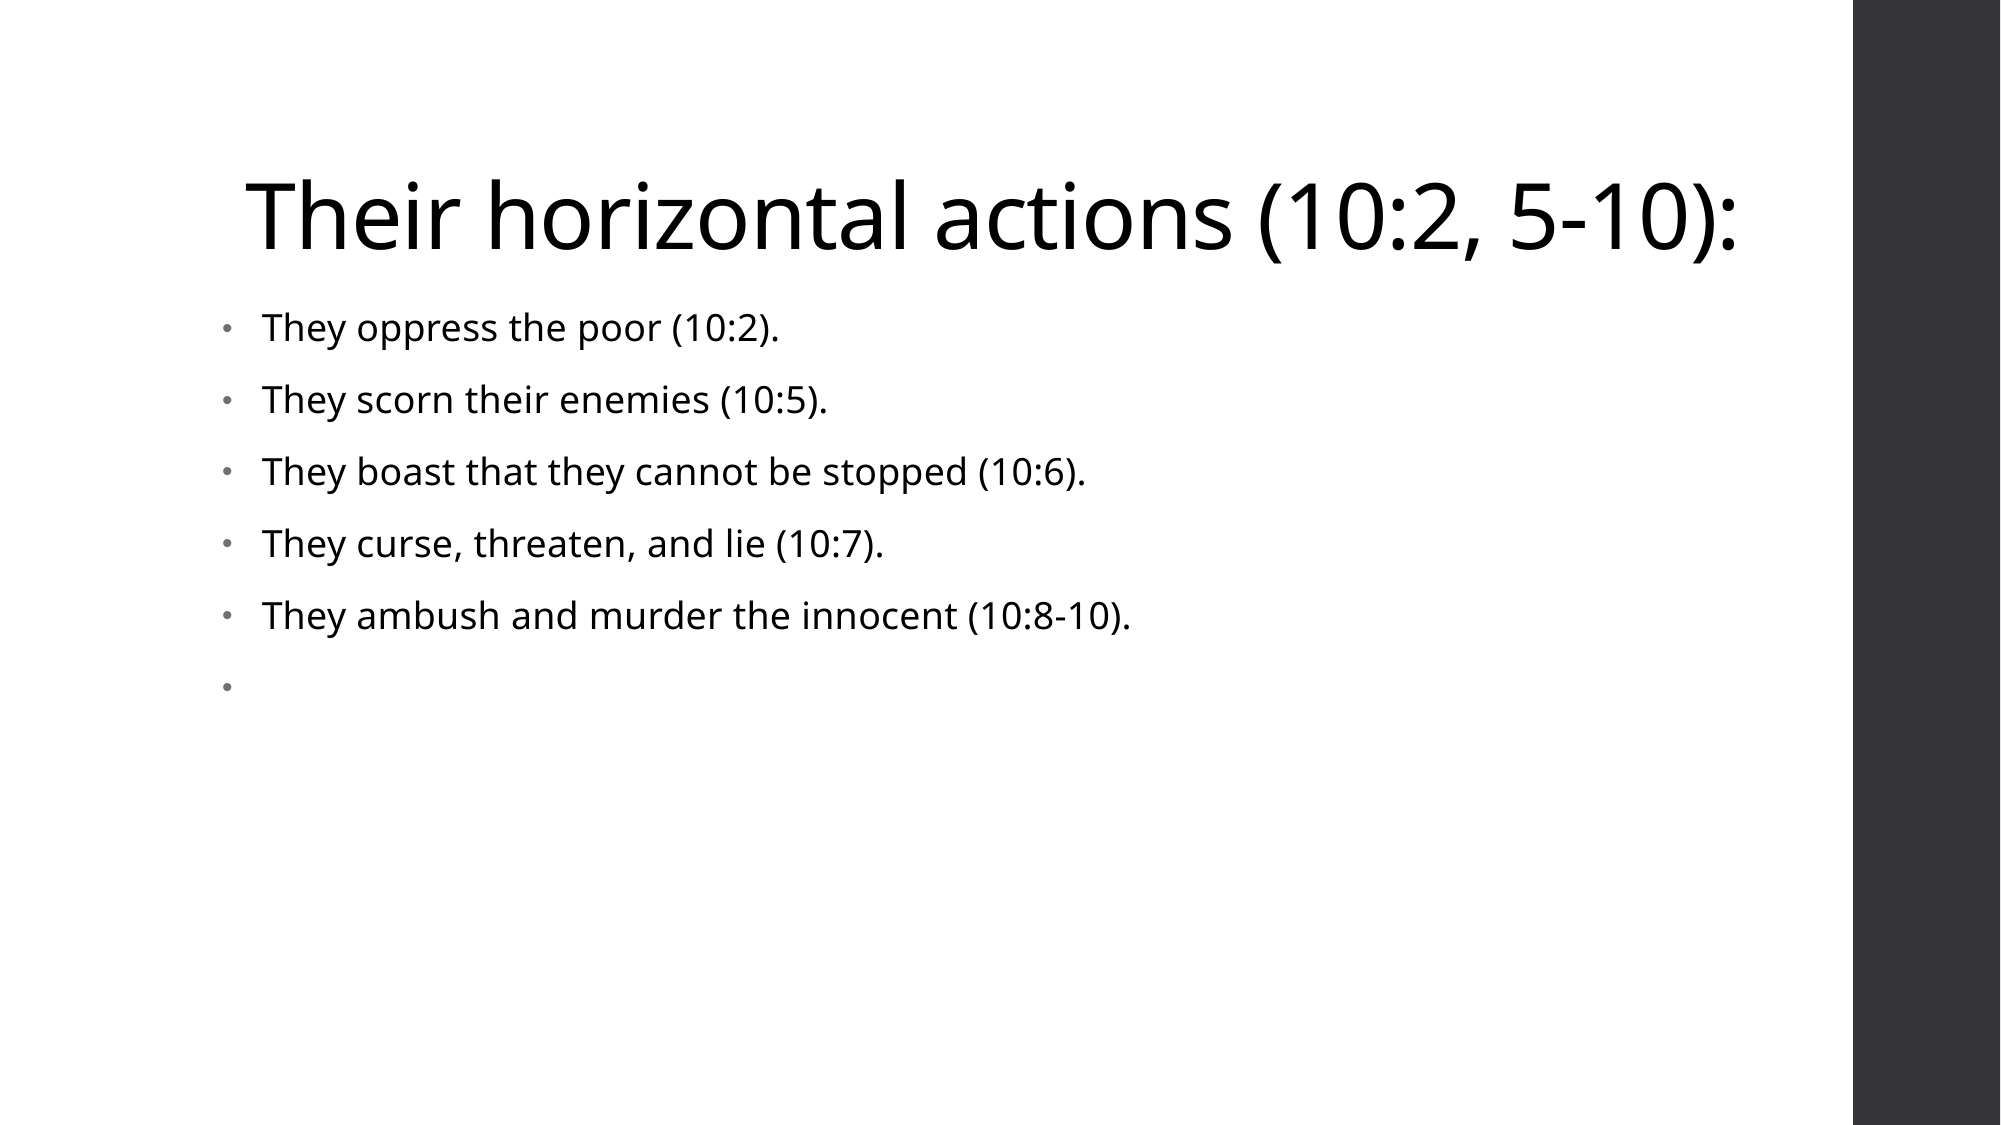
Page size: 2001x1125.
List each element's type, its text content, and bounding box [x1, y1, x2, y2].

list They oppress the poor (10:2). They scorn their enemies (10:5). They boast that they cannot be stopped (10:6). They curse, threaten, and lie (10:7). They ambush and murder the innocent (10:8-10). [206, 299, 1617, 1014]
title Their horizontal actions (10:2, 5-10): [206, 60, 1797, 278]
